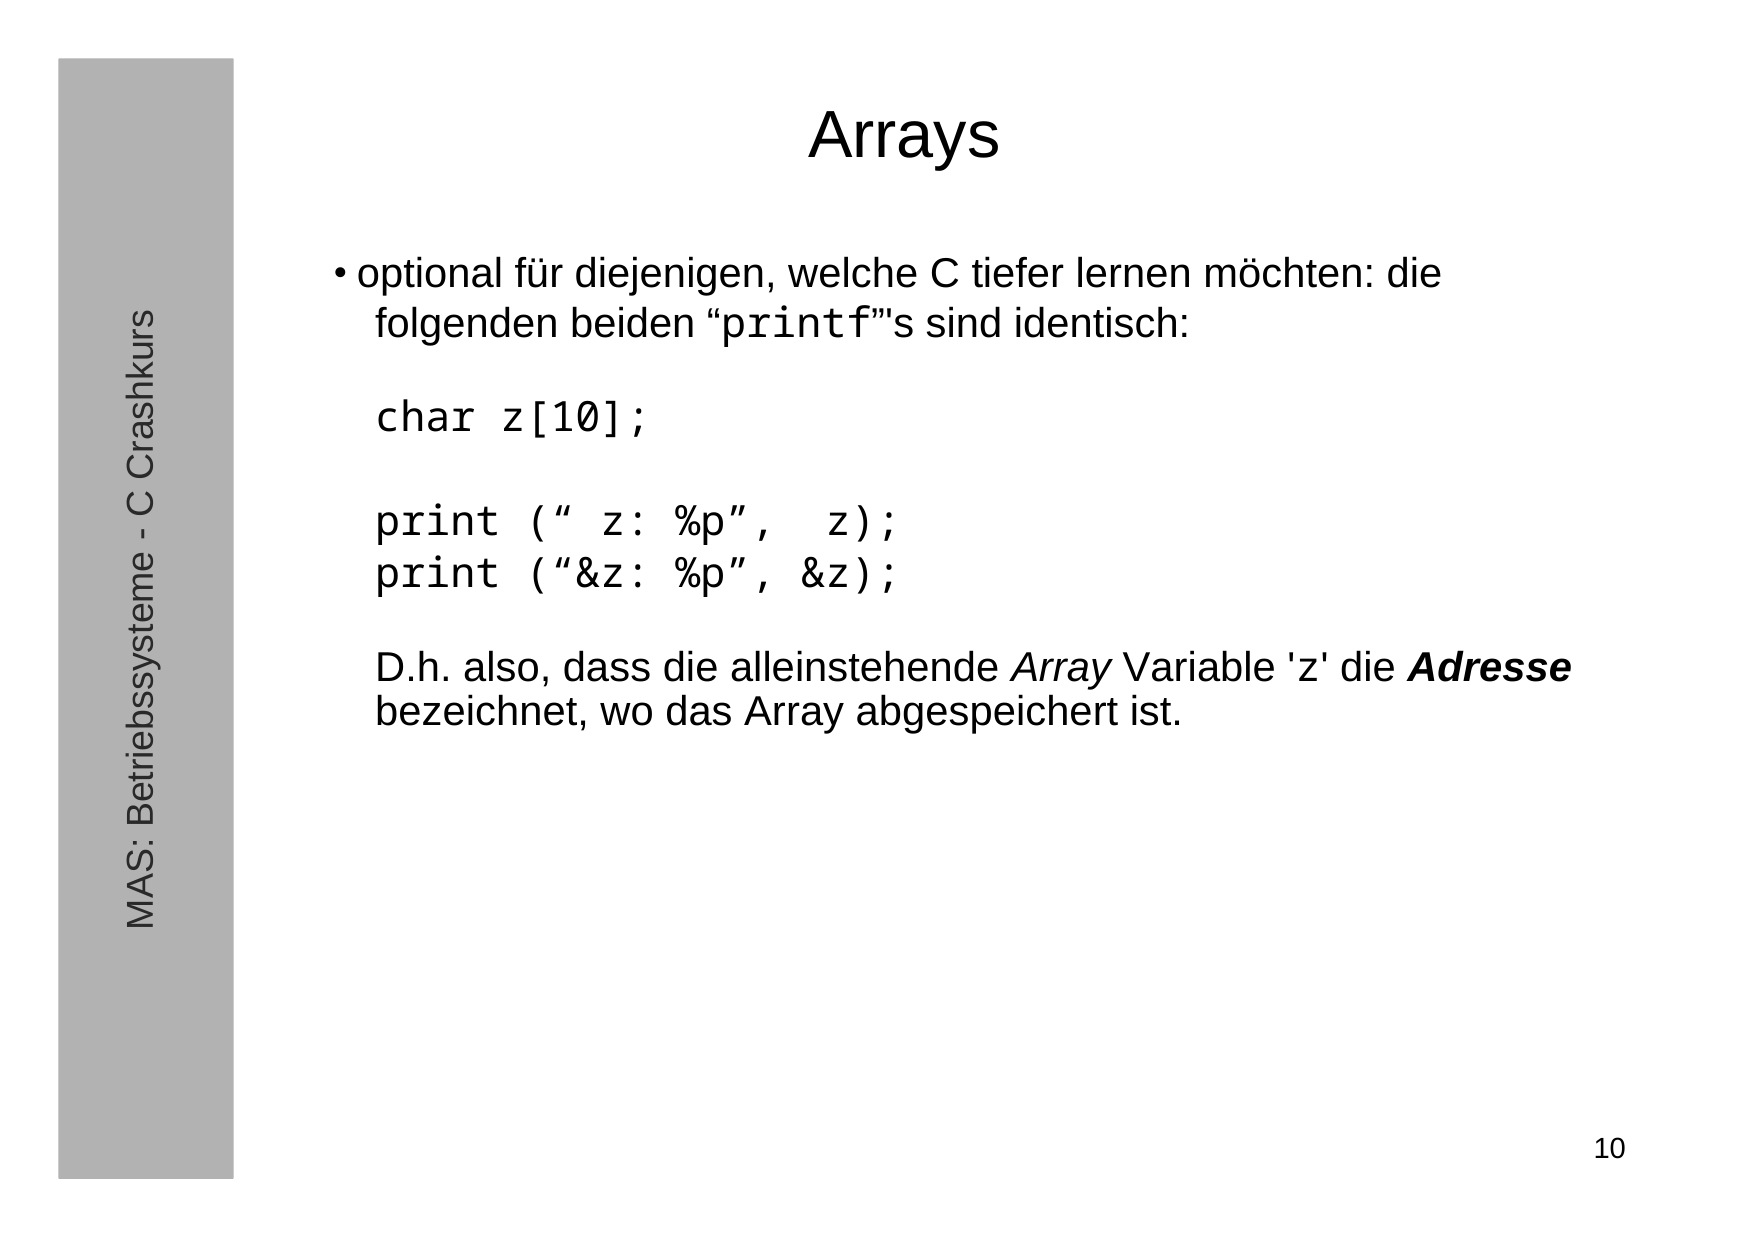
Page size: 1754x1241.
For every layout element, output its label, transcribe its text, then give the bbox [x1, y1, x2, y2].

text_box Arrays [783, 86, 1026, 181]
text_box MAS: Betriebssysteme - C Crashkurs [110, 60, 195, 1180]
text_box <number> [1593, 1130, 1651, 1168]
text_box [290, 221, 1651, 383]
text_box [59, 59, 233, 1179]
text_box optional für diejenigen, welche C tiefer lernen möchten: die folgenden beiden “printf”'s sind identisch: char z[10]; print (“ z: %p”, z); print (“&z: %p”, &z); D.h. also, dass die alleinstehende Array Variable 'z' die Adresse bezeichnet, wo das Array abgespeichert ist. [318, 246, 1637, 1186]
